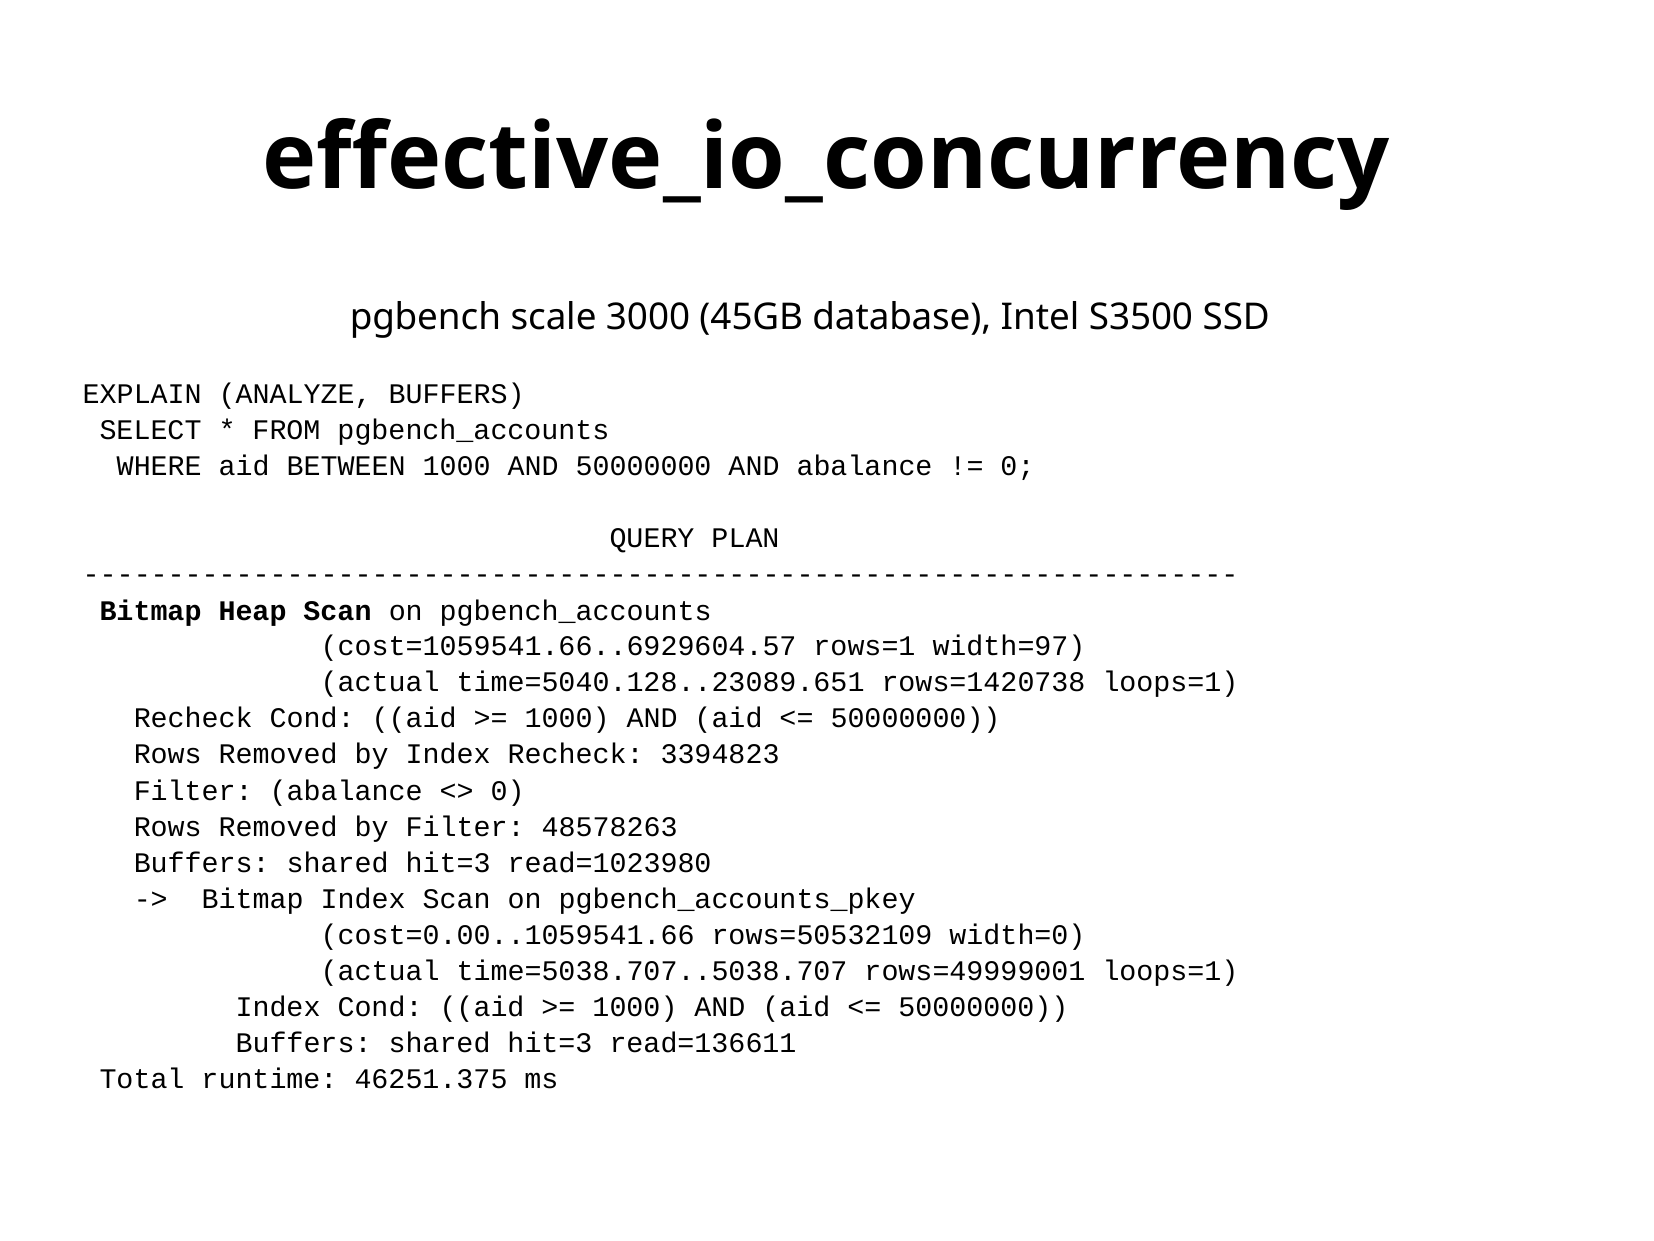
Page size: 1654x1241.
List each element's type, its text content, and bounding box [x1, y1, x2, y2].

title effective_io_concurrency [82, 49, 1571, 257]
list pgbench scale 3000 (45GB database), Intel S3500 SSD EXPLAIN (ANALYZE, BUFFERS) SELECT * FROM pgbench_accounts WHERE aid BETWEEN 1000 AND 50000000 AND abalance != 0; QUERY PLAN -------------------------------------------------------------------- Bitmap Heap Scan on pgbench_accounts (cost=1059541.66..6929604.57 rows=1 width=97) (actual time=5040.128..23089.651 rows=1420738 loops=1) Recheck Cond: ((aid >= 1000) AND (aid <= 50000000)) Rows Removed by Index Recheck: 3394823 Filter: (abalance <> 0) Rows Removed by Filter: 48578263 Buffers: shared hit=3 read=1023980 -> Bitmap Index Scan on pgbench_accounts_pkey (cost=0.00..1059541.66 rows=50532109 width=0) (actual time=5038.707..5038.707 rows=49999001 loops=1) Index Cond: ((aid >= 1000) AND (aid <= 50000000)) Buffers: shared hit=3 read=136611 Total runtime: 46251.375 ms [82, 290, 1538, 1111]
